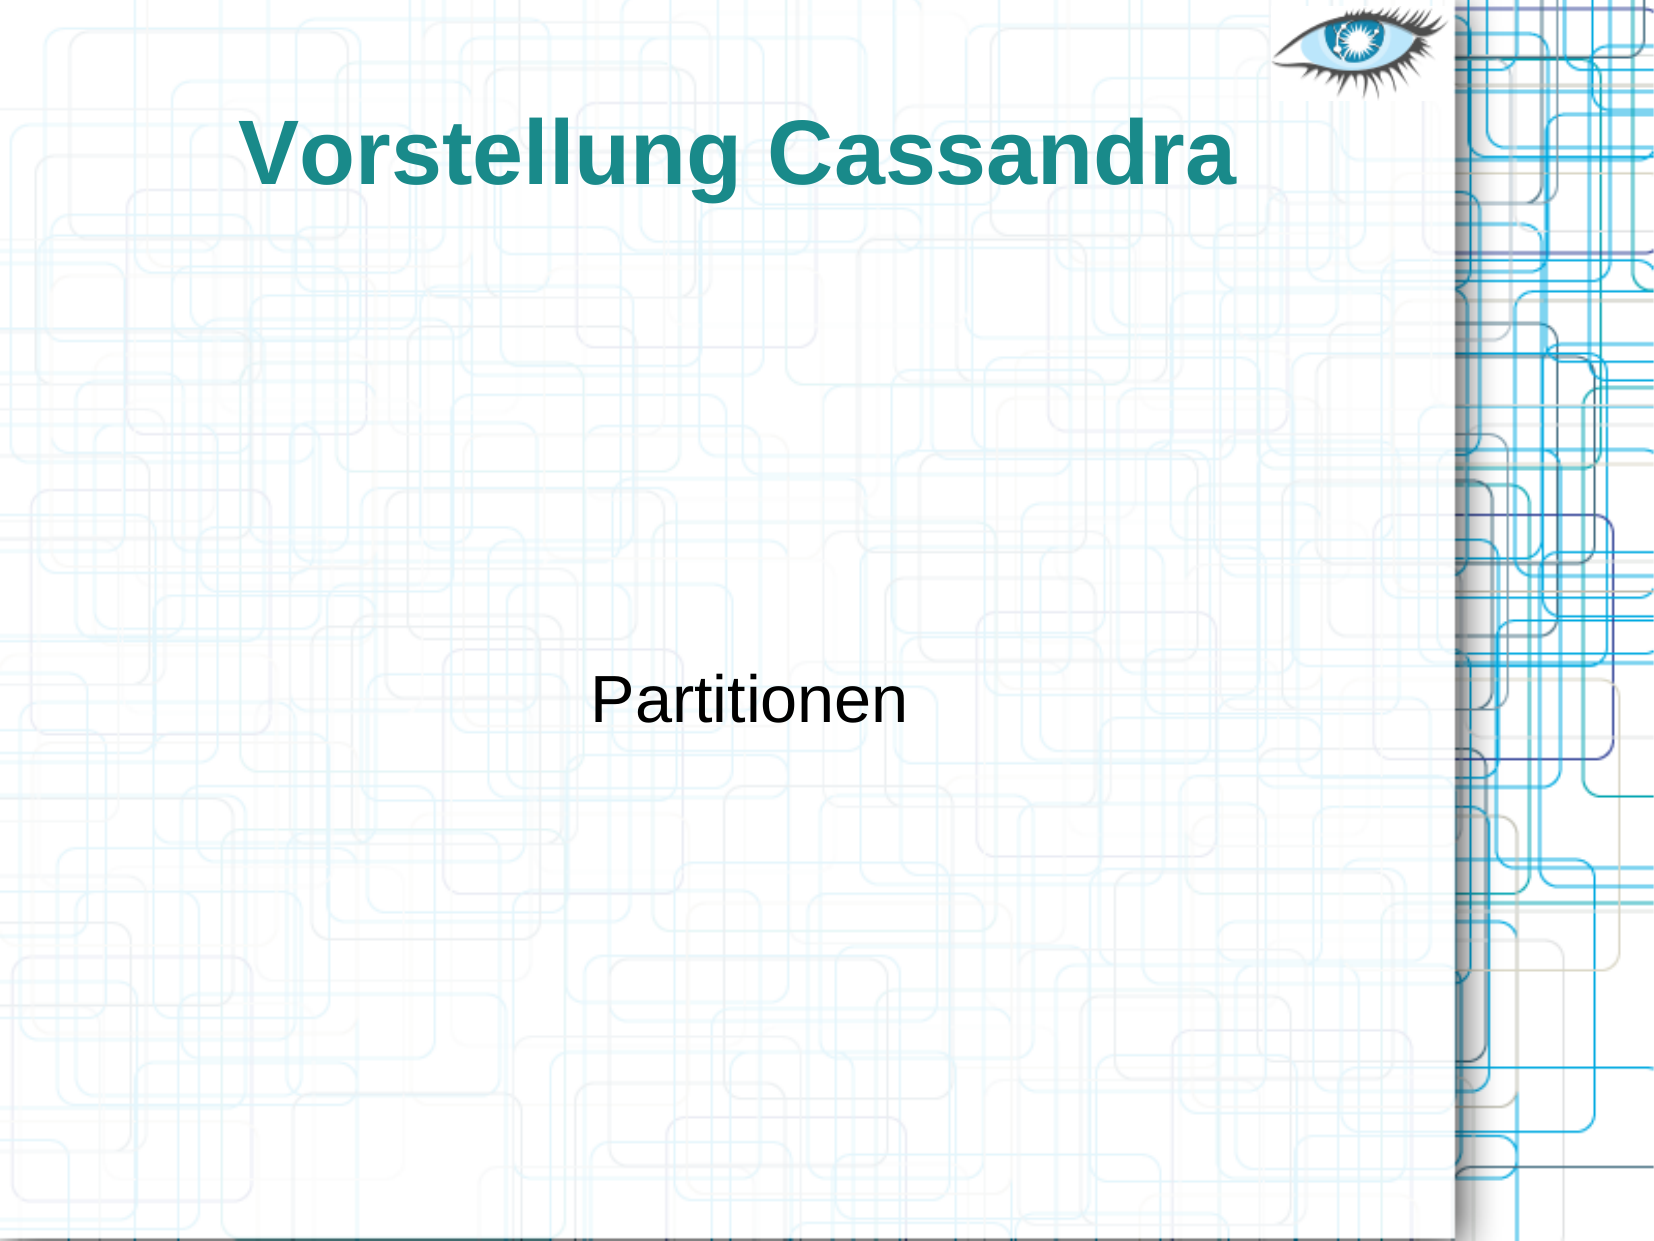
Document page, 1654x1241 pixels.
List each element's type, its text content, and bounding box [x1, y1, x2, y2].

picture [0, 0, 1654, 1241]
subtitle Partitionen [82, 290, 1418, 1109]
title Vorstellung Cassandra [59, 49, 1418, 257]
